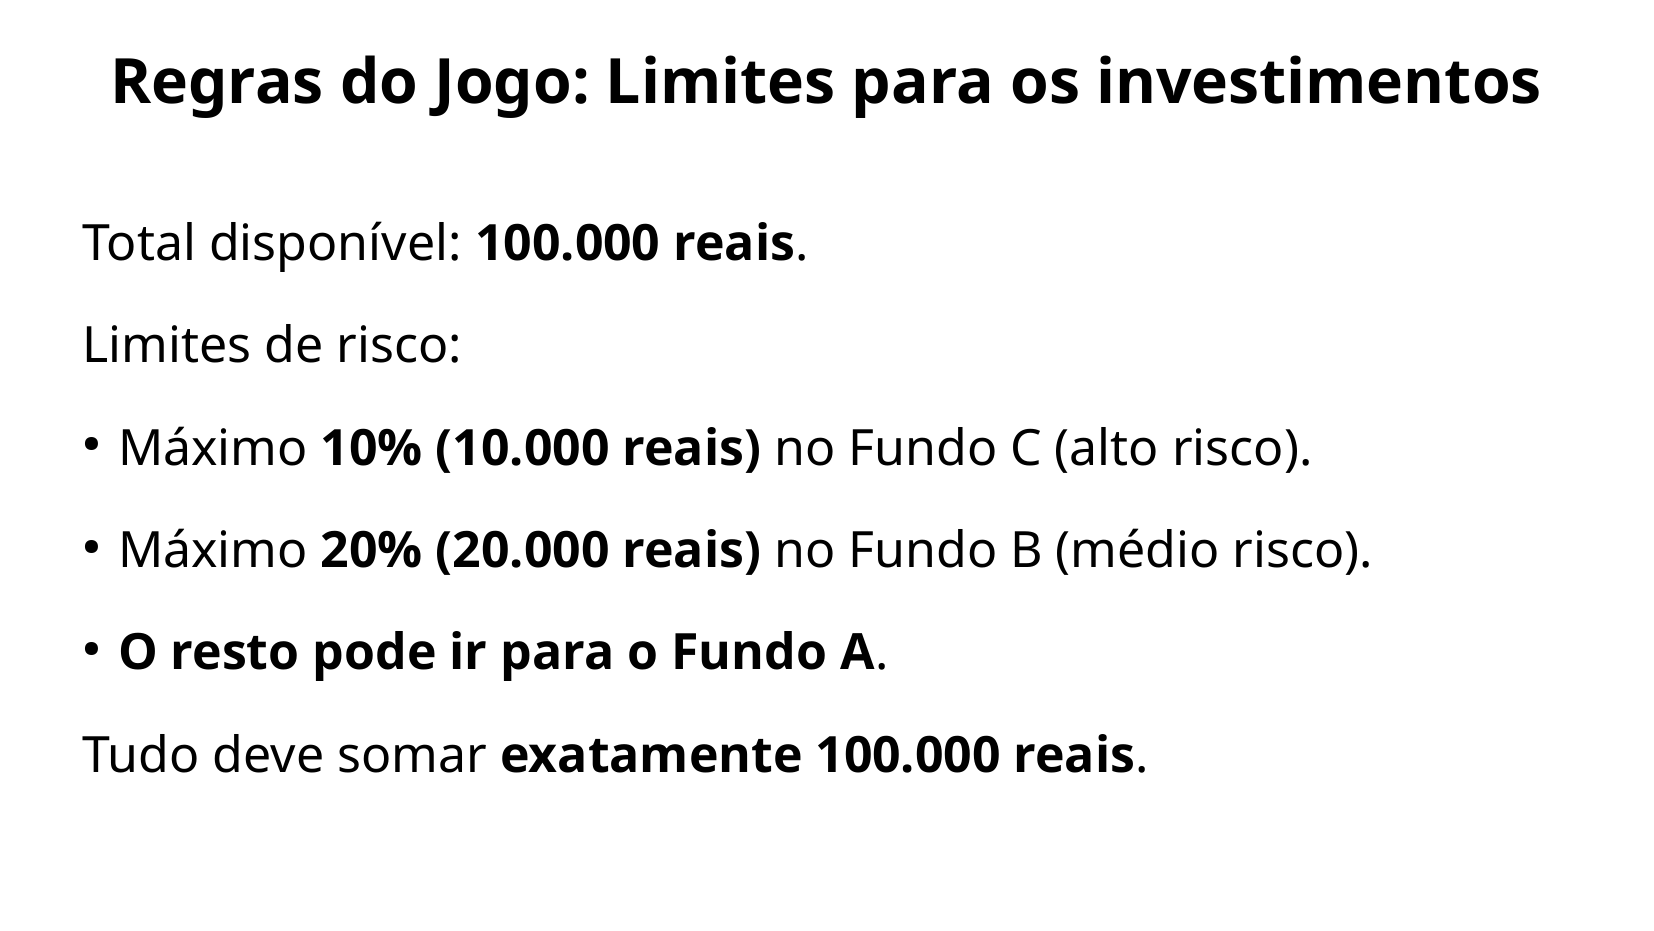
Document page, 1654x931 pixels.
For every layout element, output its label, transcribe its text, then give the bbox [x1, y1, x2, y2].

title Regras do Jogo: Limites para os investimentos [82, 37, 1571, 172]
subtitle Total disponível: 100.000 reais. Limites de risco: Máximo 10% (10.000 reais) no Fundo C (alto risco). Máximo 20% (20.000 reais) no Fundo B (médio risco). O resto pode ir para o Fundo A. Tudo deve somar exatamente 100.000 reais. [82, 172, 1571, 761]
